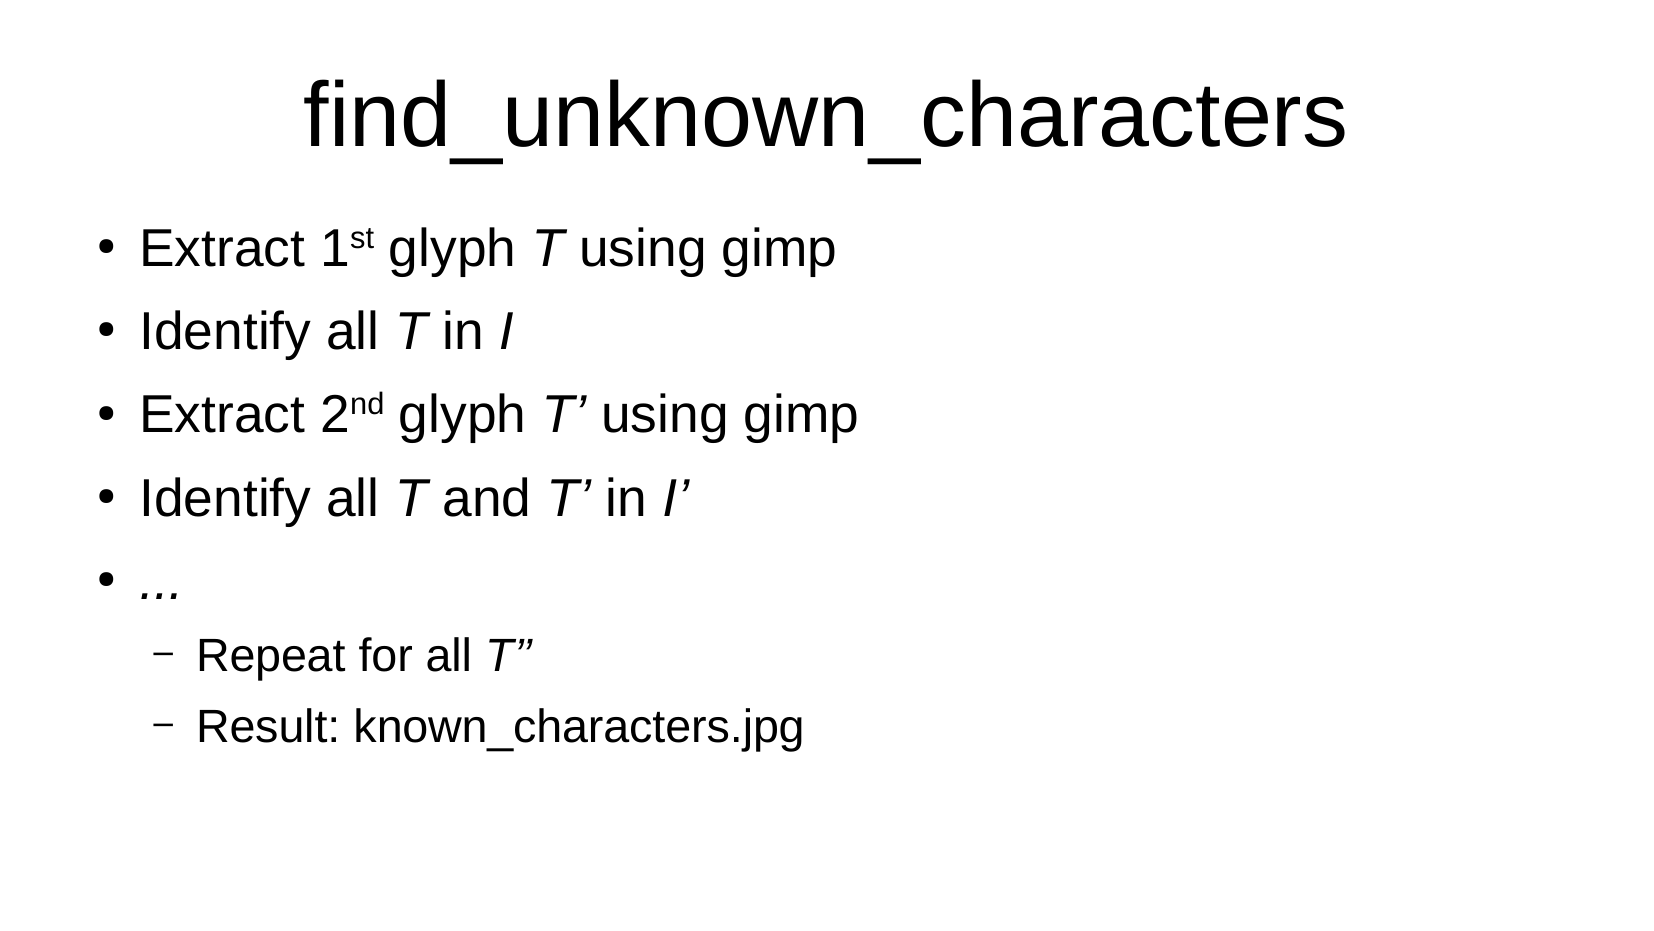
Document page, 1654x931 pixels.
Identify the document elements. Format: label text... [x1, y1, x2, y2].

list Extract 1st glyph T using gimp Identify all T in I Extract 2nd glyph T’ using gimp Identify all T and T’ in I’ ... Repeat for all T’’ Result: known_characters.jpg [82, 217, 1571, 758]
title find_unknown_characters [82, 37, 1571, 193]
